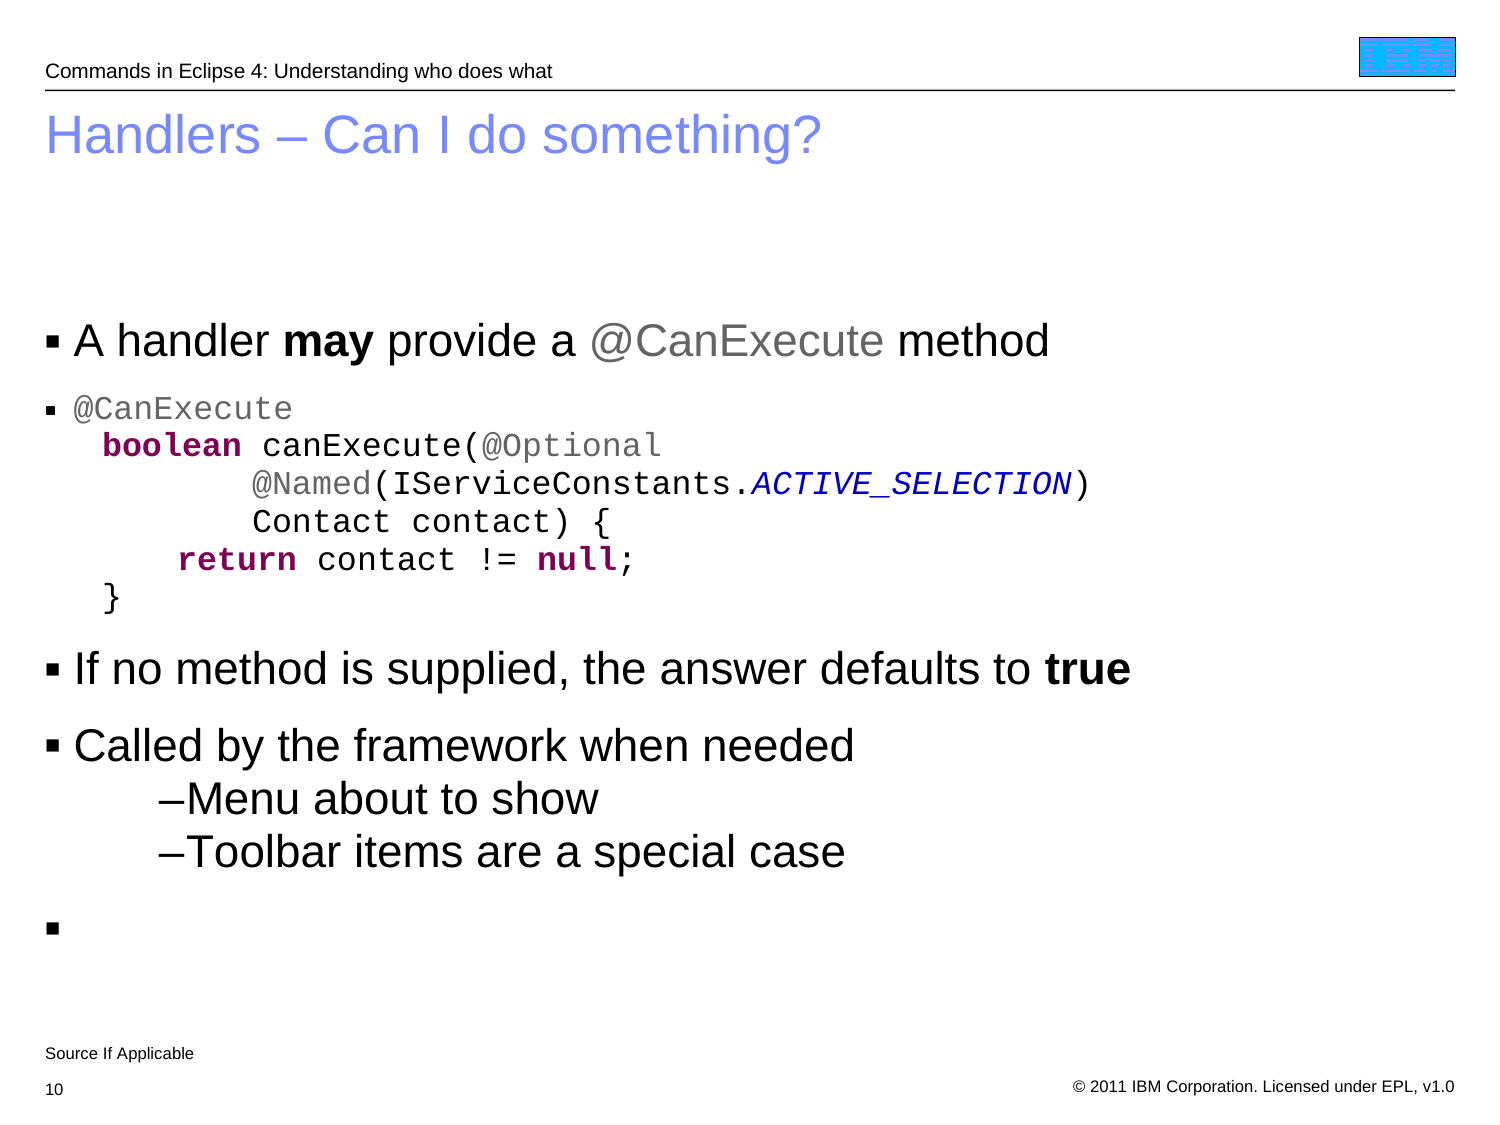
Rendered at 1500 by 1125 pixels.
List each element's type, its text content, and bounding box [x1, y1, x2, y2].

text_box Commands in Eclipse 4: Understanding who does what [30, 37, 1306, 83]
text_box Source If Applicable [30, 1021, 1441, 1072]
list A handler may provide a @CanExecute method @CanExecute boolean canExecute(@Optional @Named(IServiceConstants.ACTIVE_SELECTION) Contact contact) { return contact != null; } If no method is supplied, the answer defaults to true Called by the framework when needed Menu about to show Toolbar items are a special case [30, 307, 1456, 1058]
title Handlers – Can I do something? [30, 97, 1456, 218]
